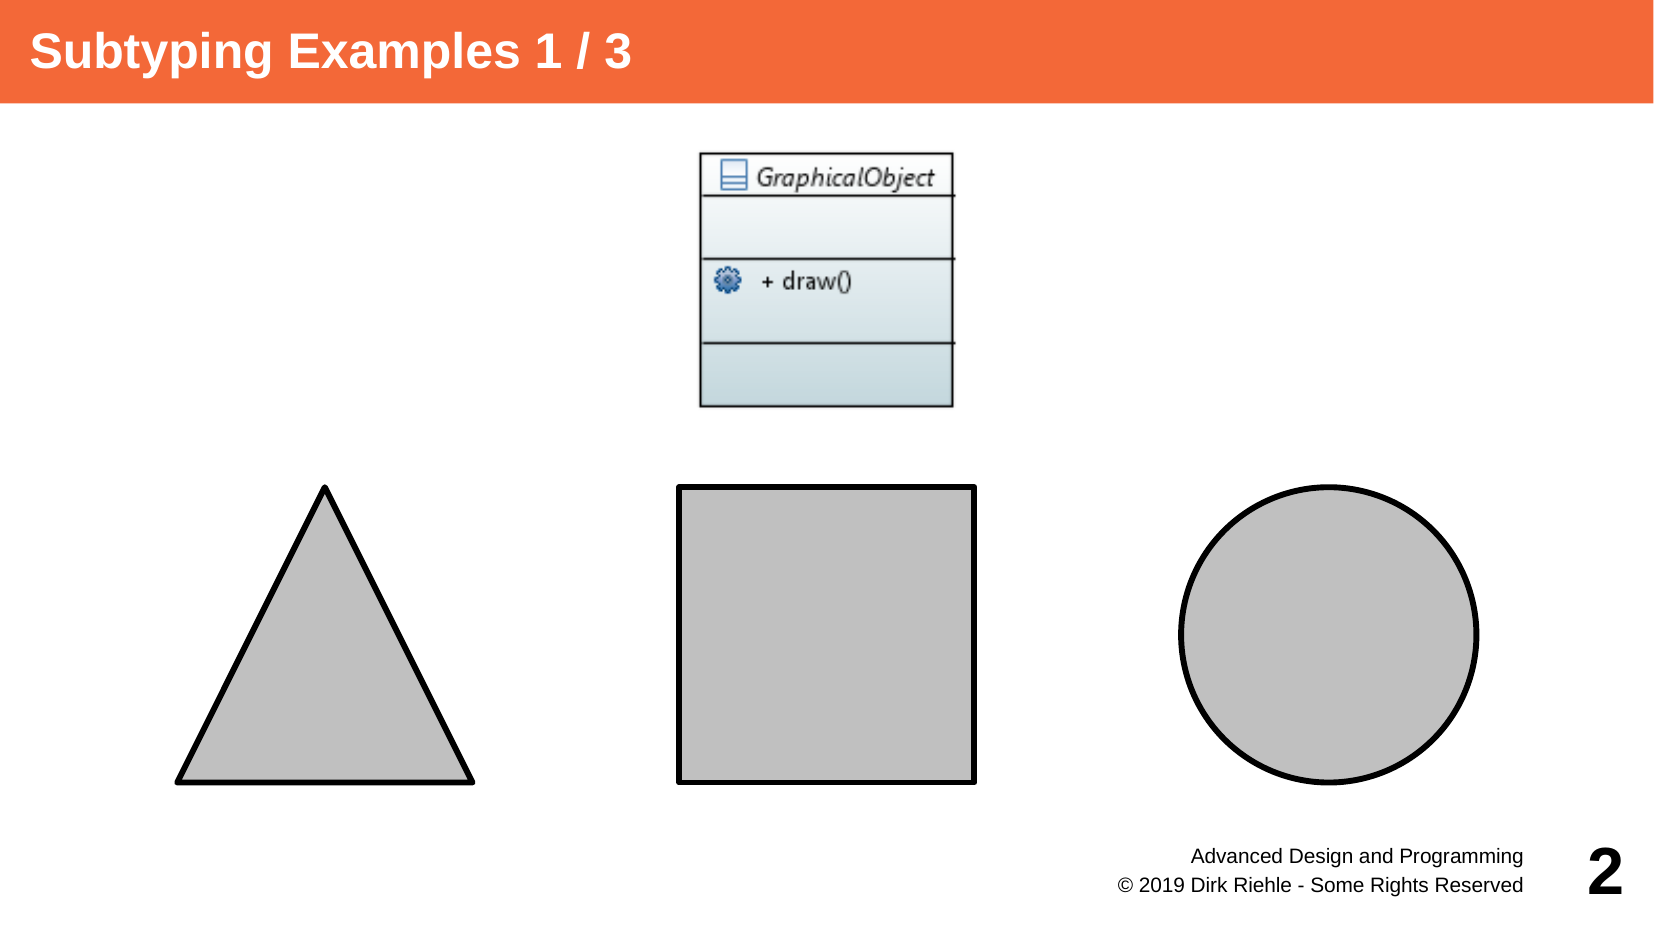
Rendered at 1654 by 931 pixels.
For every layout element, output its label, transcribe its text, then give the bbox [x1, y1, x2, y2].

text_box [177, 487, 473, 783]
picture [679, 132, 975, 429]
text_box [1181, 487, 1477, 783]
text_box [679, 487, 975, 783]
title Subtyping Examples 1 / 3 [0, 0, 1654, 104]
